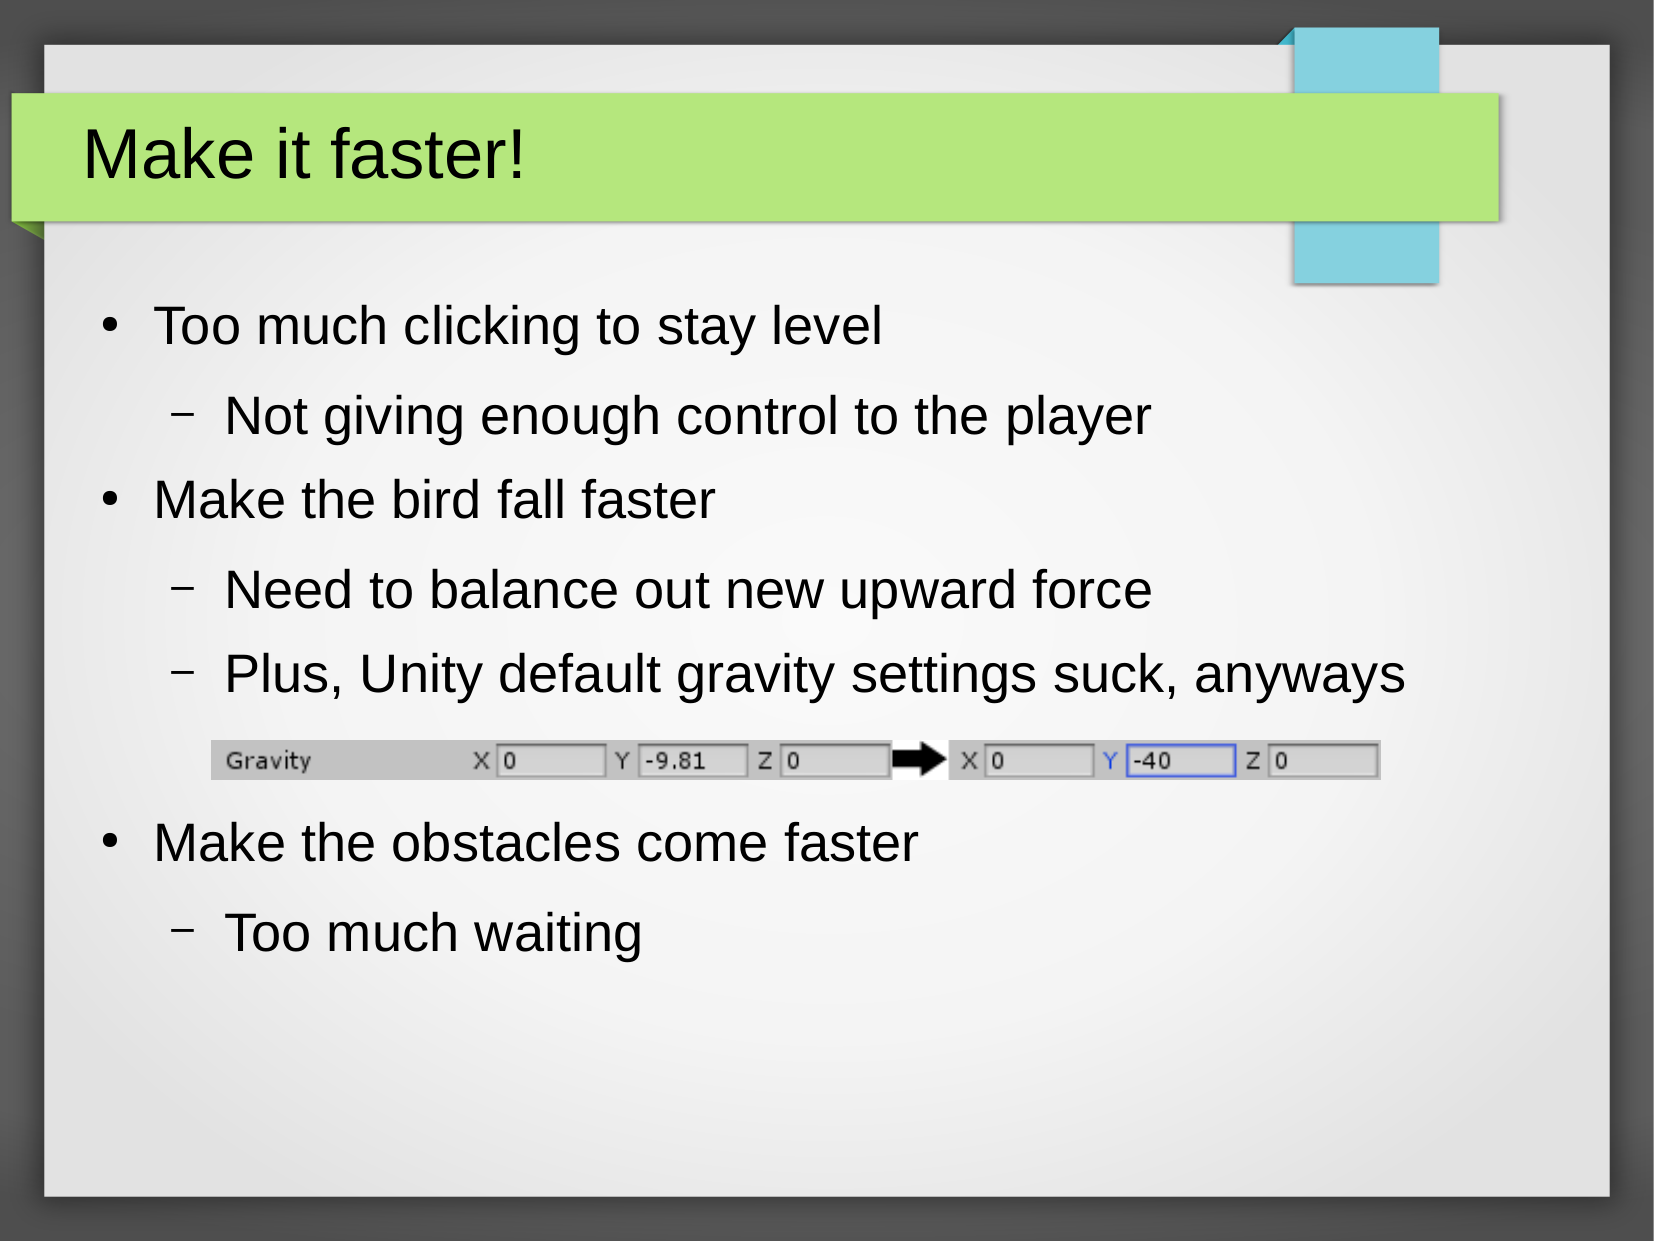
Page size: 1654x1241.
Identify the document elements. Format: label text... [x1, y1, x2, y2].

picture [0, 0, 1654, 1241]
list Too much clicking to stay level Not giving enough control to the player Make the bird fall faster Need to balance out new upward force Plus, Unity default gravity settings suck, anyways Make the obstacles come faster Too much waiting [82, 295, 1571, 1015]
title Make it faster! [82, 94, 1264, 213]
